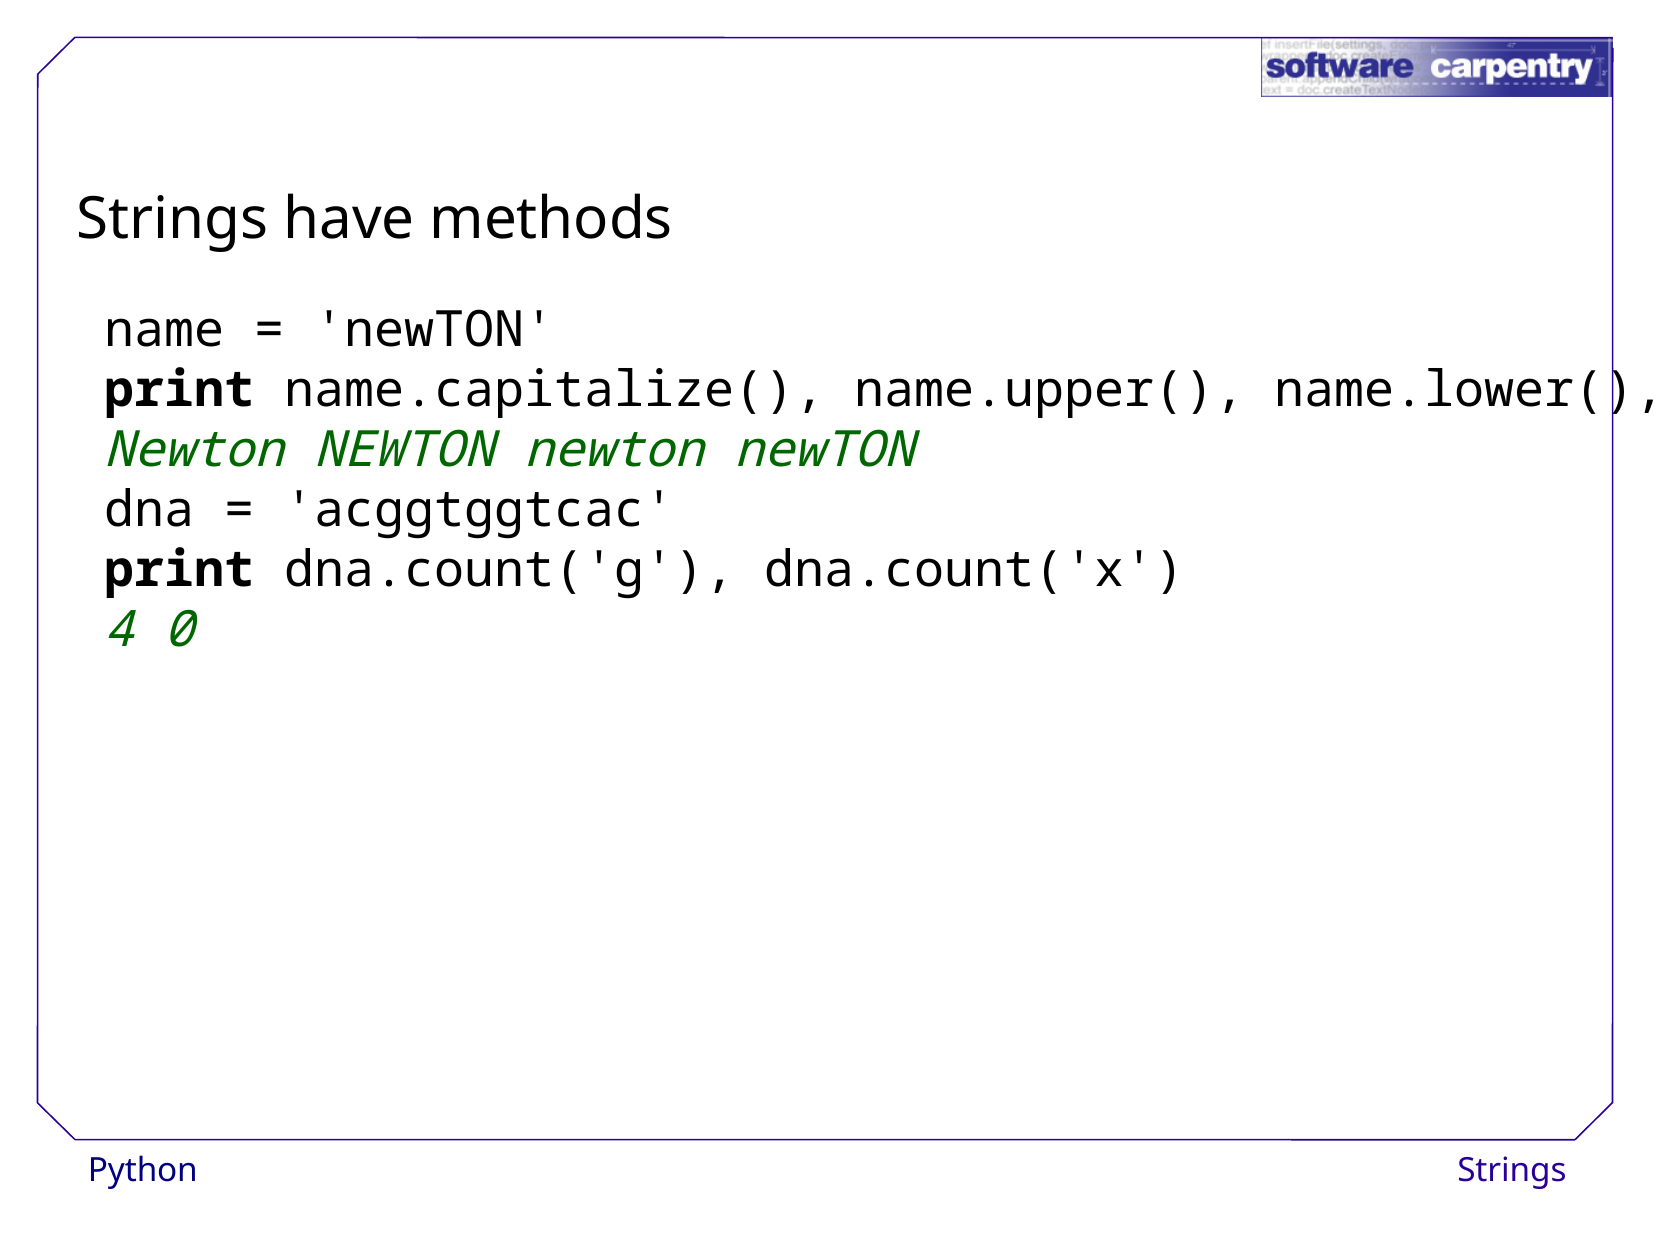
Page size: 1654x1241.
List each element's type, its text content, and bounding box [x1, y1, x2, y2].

text_box Strings have methods [61, 138, 838, 259]
text_box name = 'newTON' print name.capitalize(), name.upper(), name.lower(), name Newton NEWTON newton newTON dna = 'acggtggtcac' print dna.count('g'), dna.count('x') 4 0 [89, 289, 1593, 923]
picture [1261, 39, 1613, 97]
